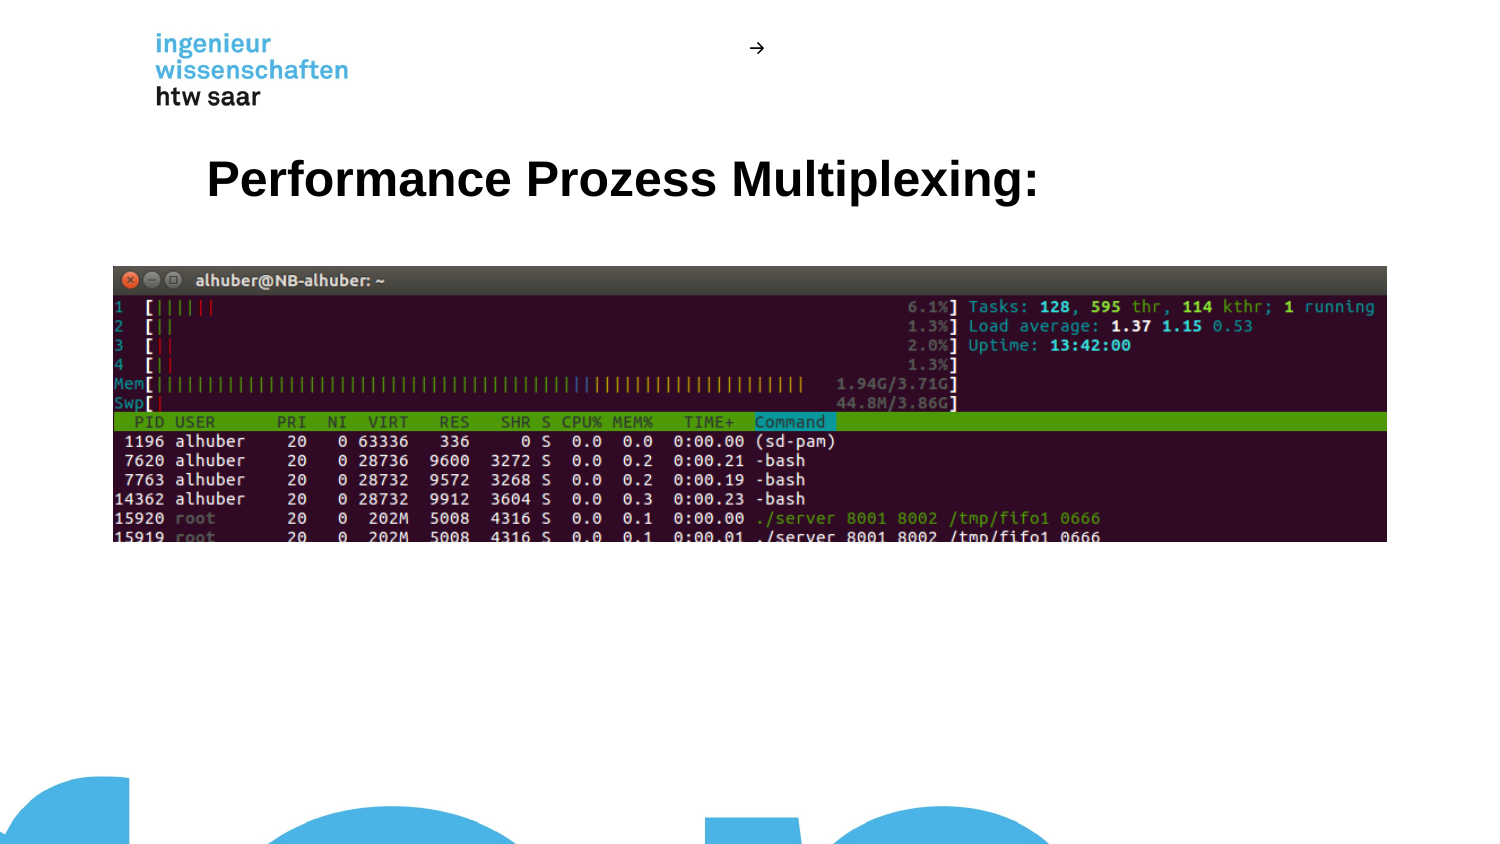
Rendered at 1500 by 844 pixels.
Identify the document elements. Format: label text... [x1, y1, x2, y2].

title Performance Prozess Multiplexing: [200, 140, 1271, 213]
picture [0, 0, 1387, 844]
